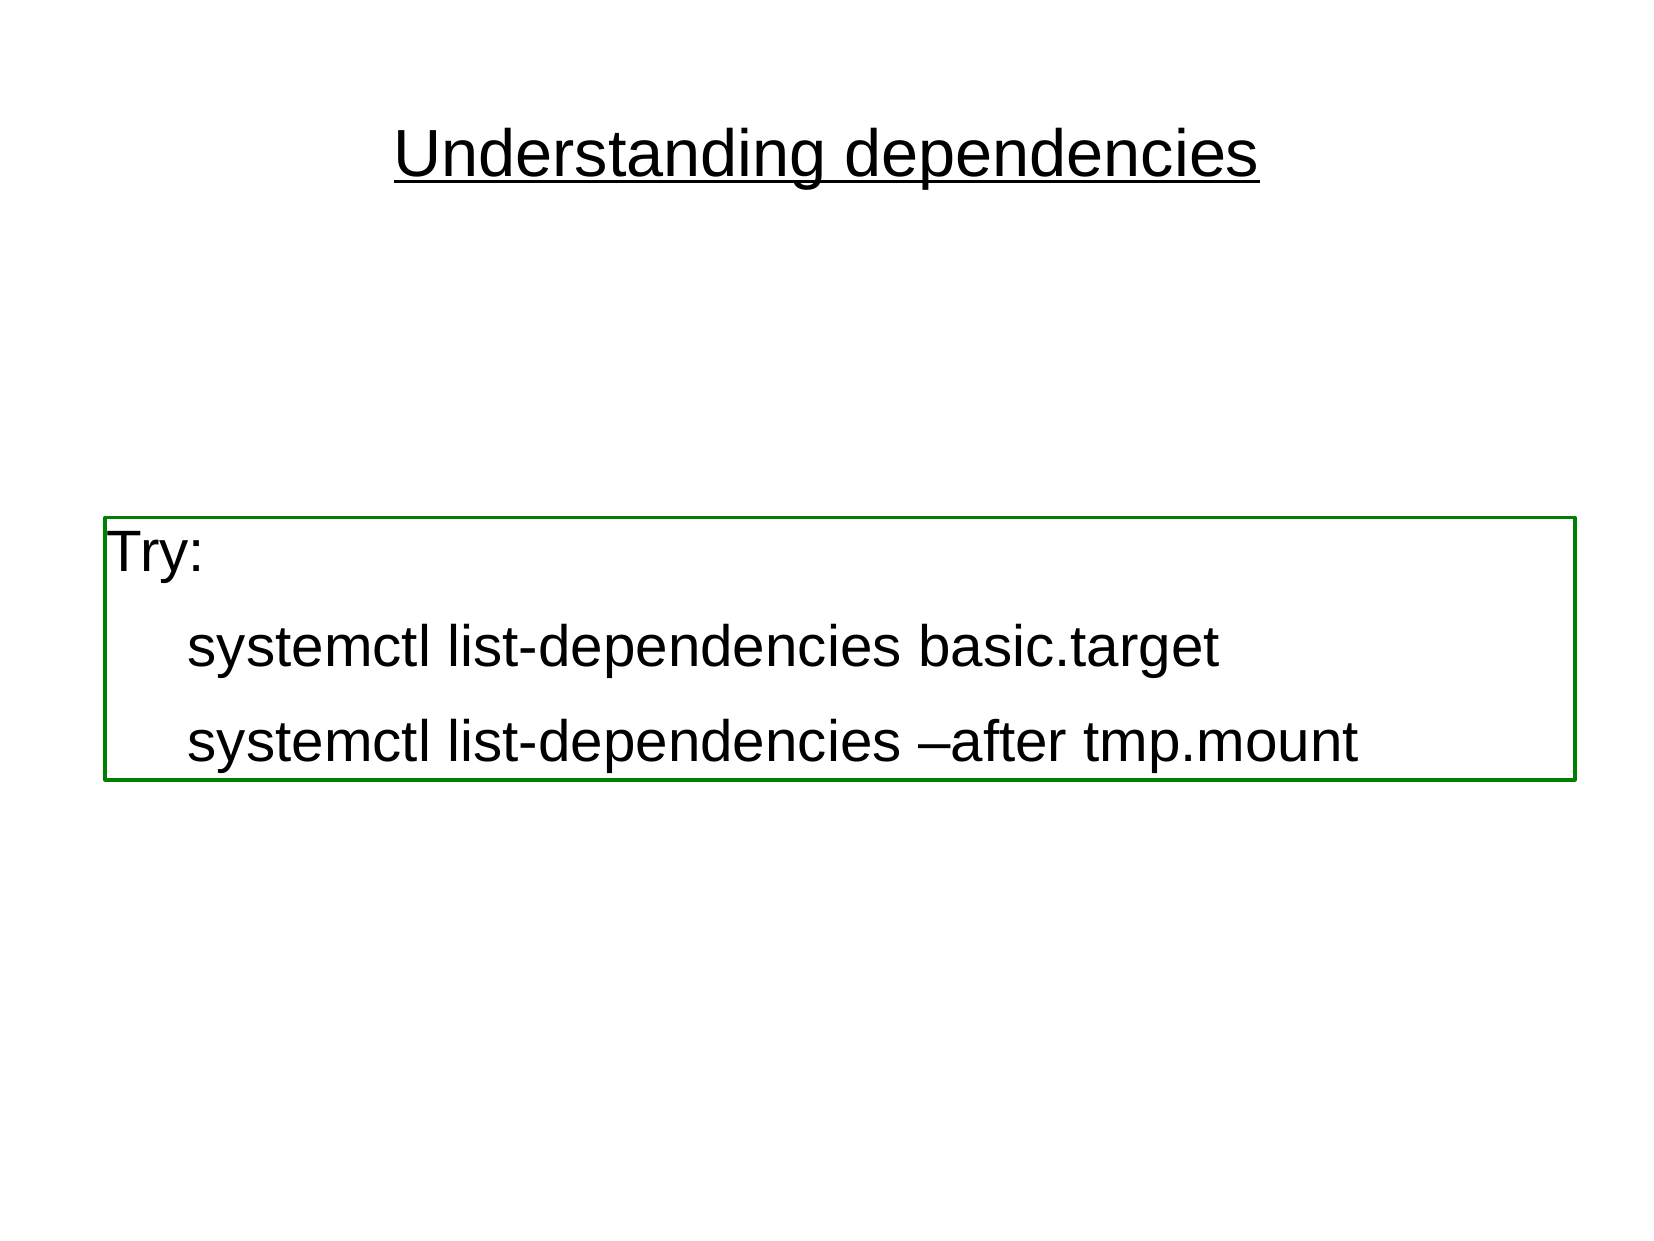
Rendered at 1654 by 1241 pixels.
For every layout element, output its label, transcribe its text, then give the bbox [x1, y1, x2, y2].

list Try: systemctl list-dependencies basic.target systemctl list-dependencies –after tmp.mount [105, 517, 1576, 781]
title Understanding dependencies [82, 49, 1571, 257]
